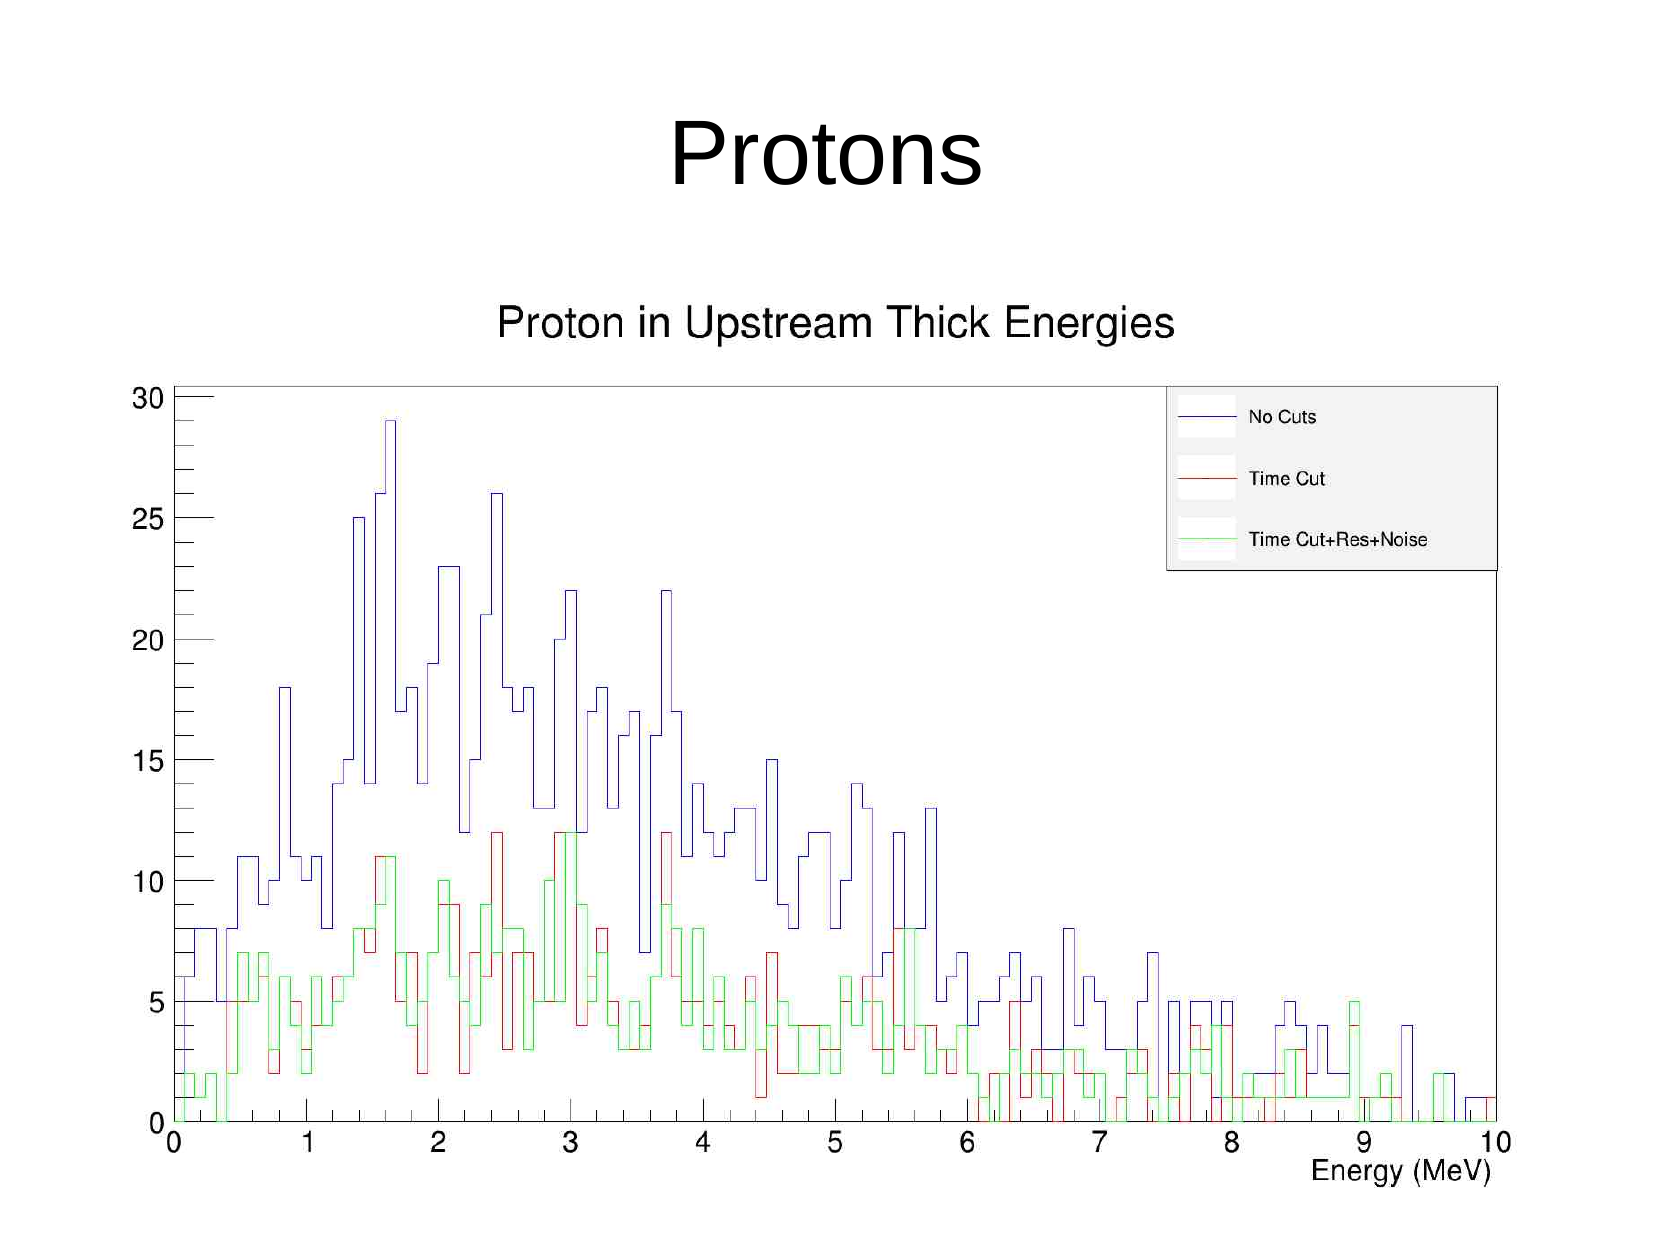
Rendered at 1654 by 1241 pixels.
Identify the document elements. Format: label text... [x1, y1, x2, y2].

picture [8, 294, 1654, 1213]
title Protons [82, 49, 1571, 257]
